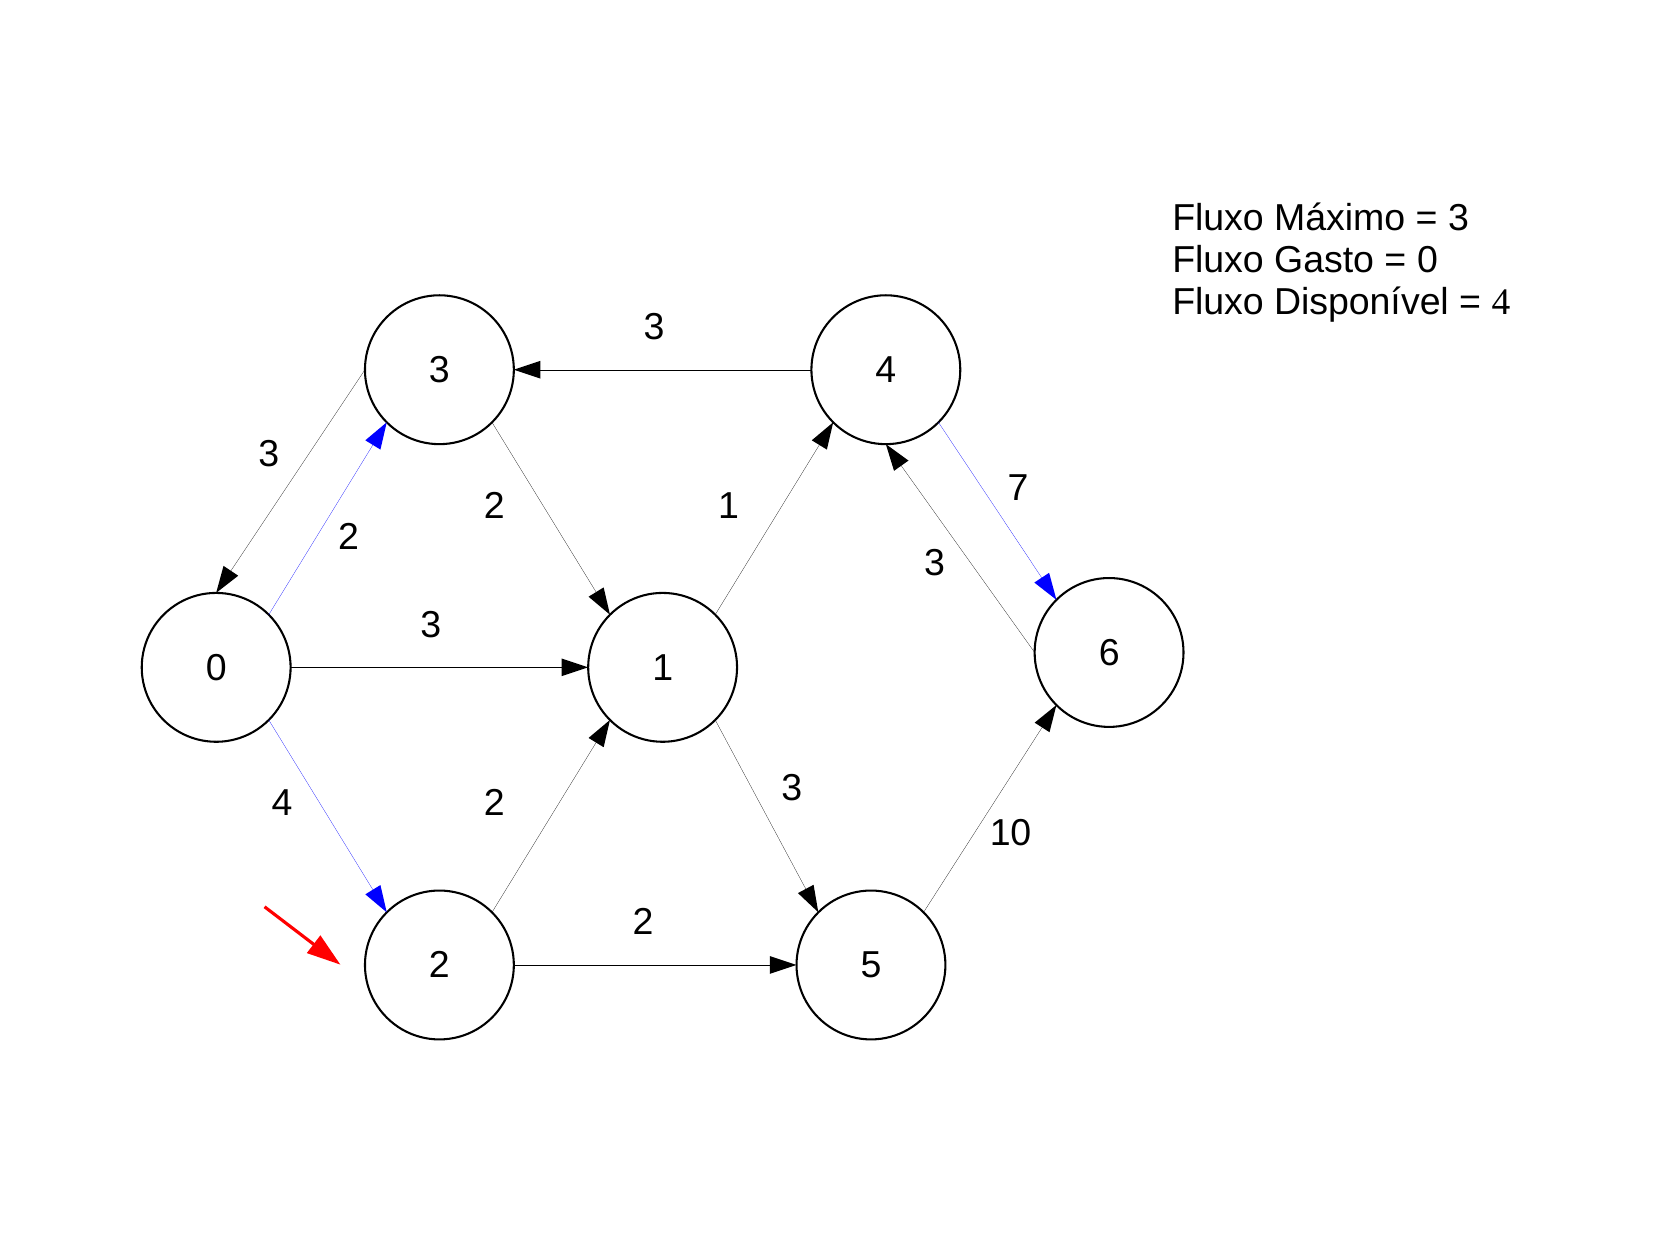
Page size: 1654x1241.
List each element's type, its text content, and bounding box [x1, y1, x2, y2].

text_box 10 [975, 804, 1065, 876]
text_box 3 [364, 295, 514, 445]
text_box 6 [1034, 578, 1184, 727]
text_box 3 [628, 298, 693, 370]
text_box 4 [256, 774, 321, 846]
text_box 3 [243, 425, 308, 497]
text_box 2 [469, 774, 533, 846]
text_box 2 [469, 476, 533, 549]
text_box 7 [992, 458, 1083, 531]
text_box 2 [617, 893, 682, 965]
text_box 3 [766, 759, 831, 832]
text_box 3 [405, 595, 470, 668]
text_box 3 [909, 533, 960, 591]
text_box 0 [141, 592, 291, 742]
text_box 1 [588, 592, 738, 742]
text_box Fluxo Máximo = 3 Fluxo Gasto = 0 Fluxo Disponível = 4 [1157, 188, 1526, 330]
text_box 3 [281, 457, 308, 497]
text_box 5 [796, 890, 946, 1040]
text_box 2 [364, 890, 514, 1040]
text_box 1 [703, 476, 767, 549]
text_box 2 [323, 507, 387, 580]
text_box 4 [811, 295, 961, 445]
